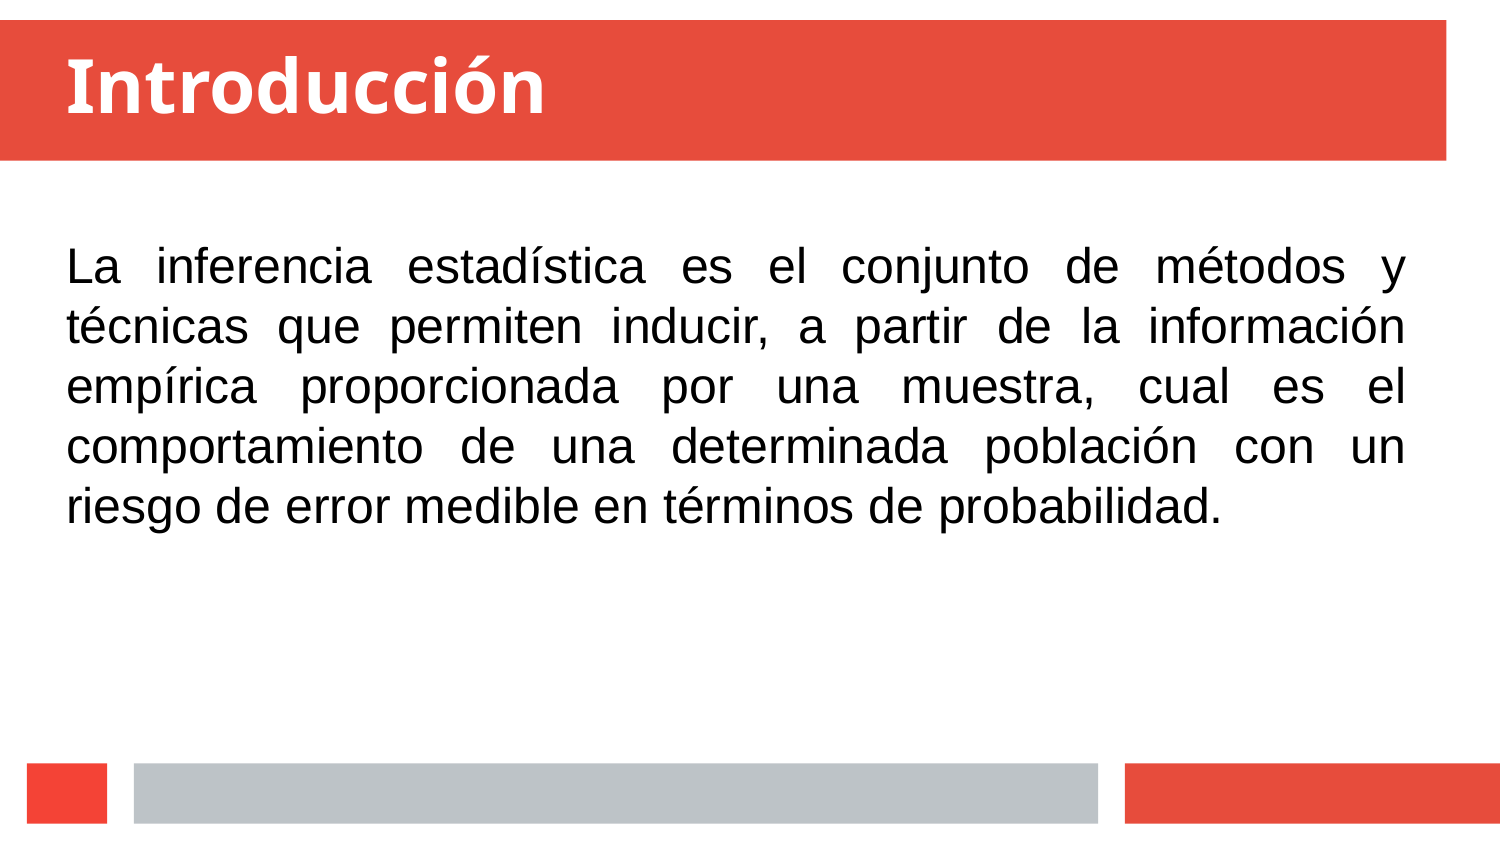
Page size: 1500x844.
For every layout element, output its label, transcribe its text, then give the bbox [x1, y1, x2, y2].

title Introducción [53, 40, 1447, 141]
subtitle La inferencia estadística es el conjunto de métodos y técnicas que permiten inducir, a partir de la información empírica proporcionada por una muestra, cual es el comportamiento de una determinada población con un riesgo de error medible en términos de probabilidad. [53, 220, 1420, 744]
